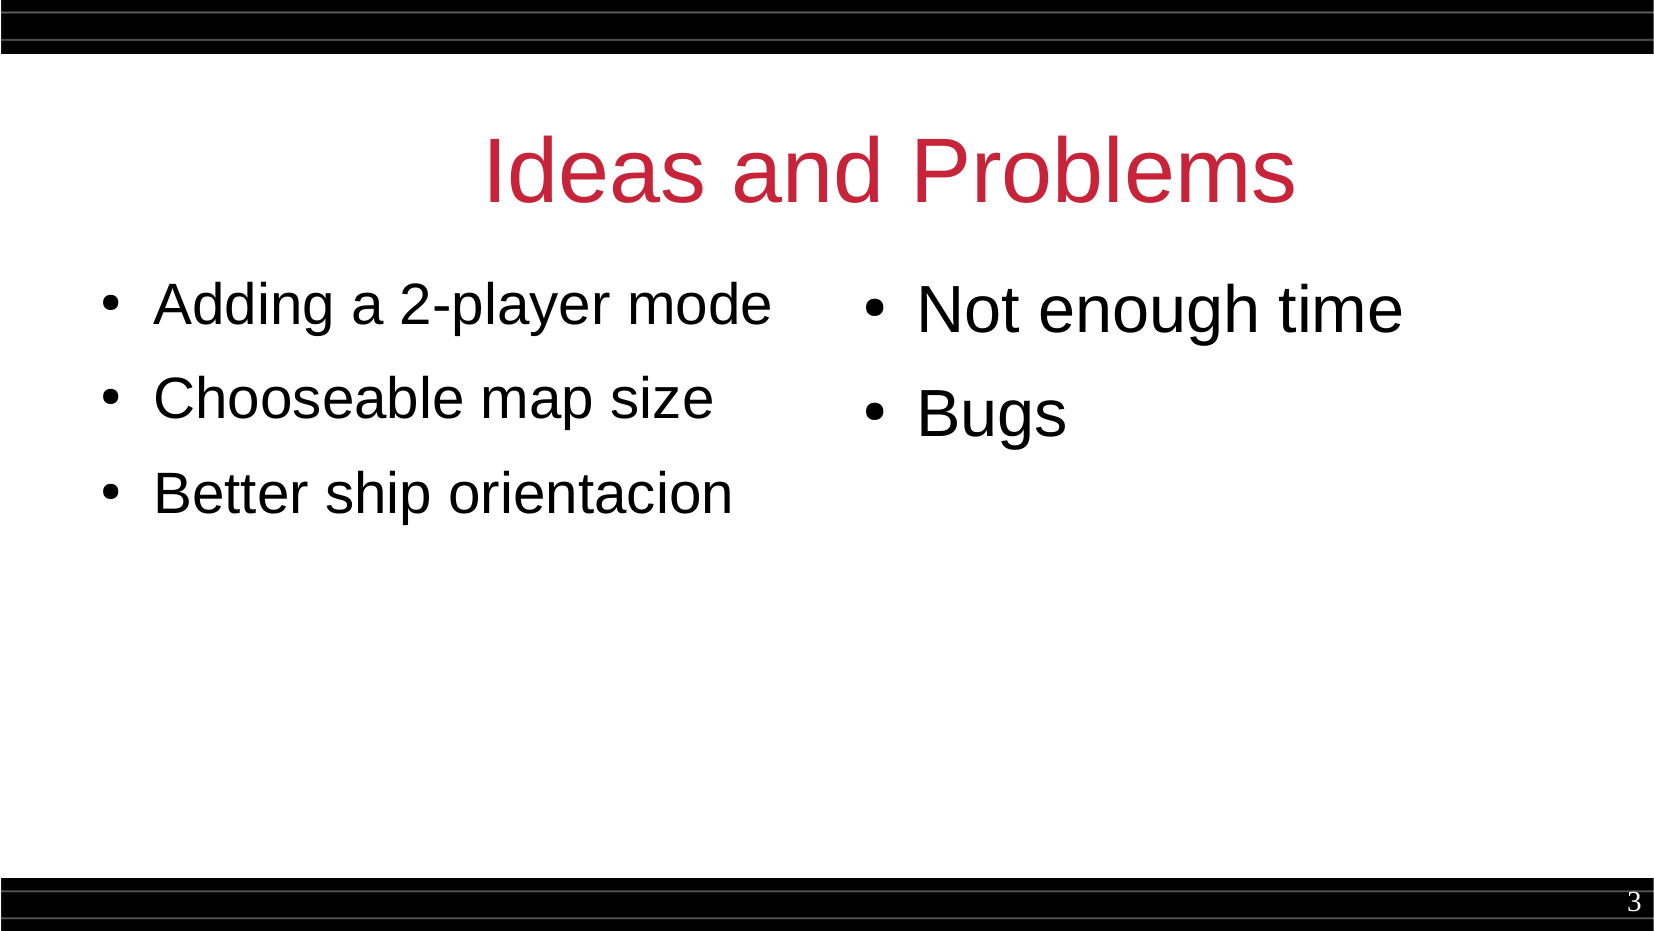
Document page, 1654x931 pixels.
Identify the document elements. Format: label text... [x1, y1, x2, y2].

list Adding a 2-player mode Chooseable map size Better ship orientacion [82, 271, 809, 758]
list Not enough time Bugs [845, 271, 1572, 758]
picture [1, 0, 1654, 54]
title Ideas and Problems [82, 92, 1571, 249]
picture [1, 878, 1654, 931]
